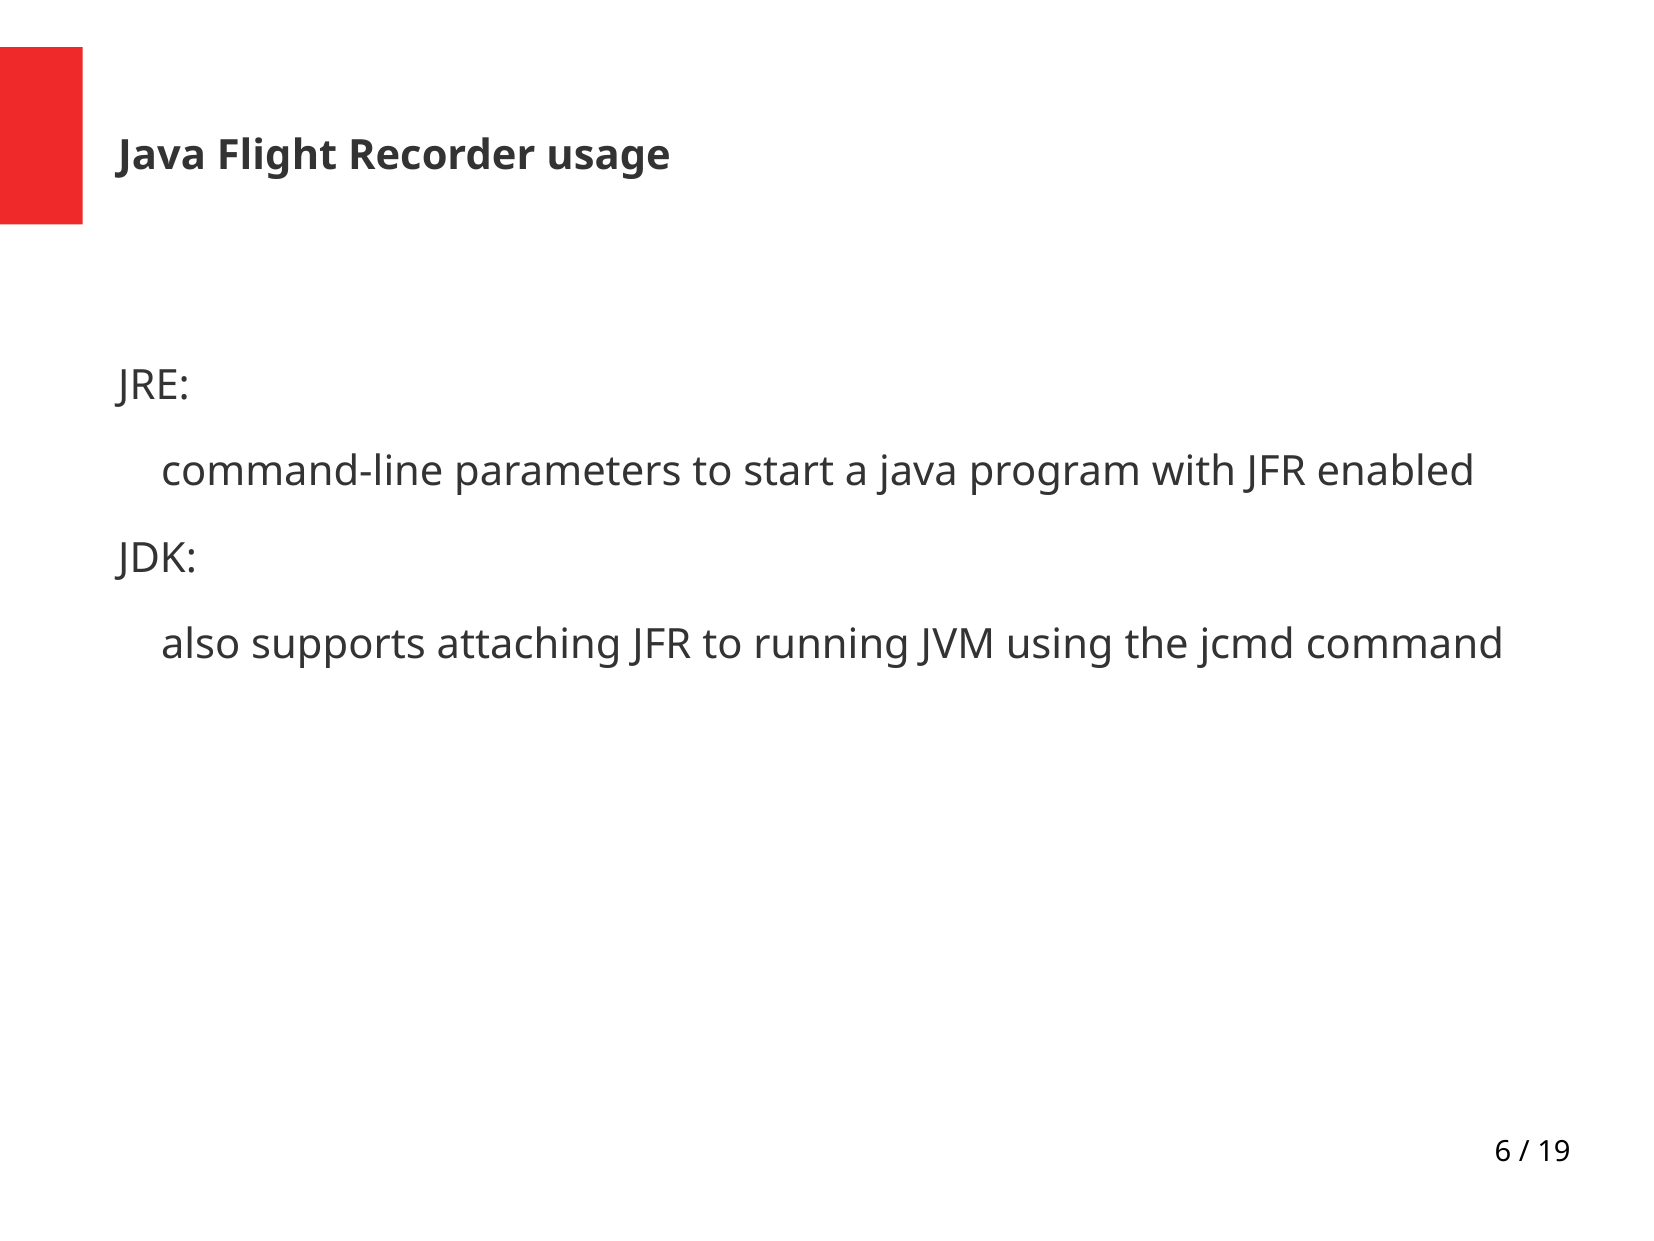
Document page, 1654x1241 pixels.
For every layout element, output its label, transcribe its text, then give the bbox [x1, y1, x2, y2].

title Java Flight Recorder usage [118, 49, 1571, 257]
list JRE: command-line parameters to start a java program with JFR enabled JDK: also supports attaching JFR to running JVM using the jcmd command [118, 354, 1536, 1074]
